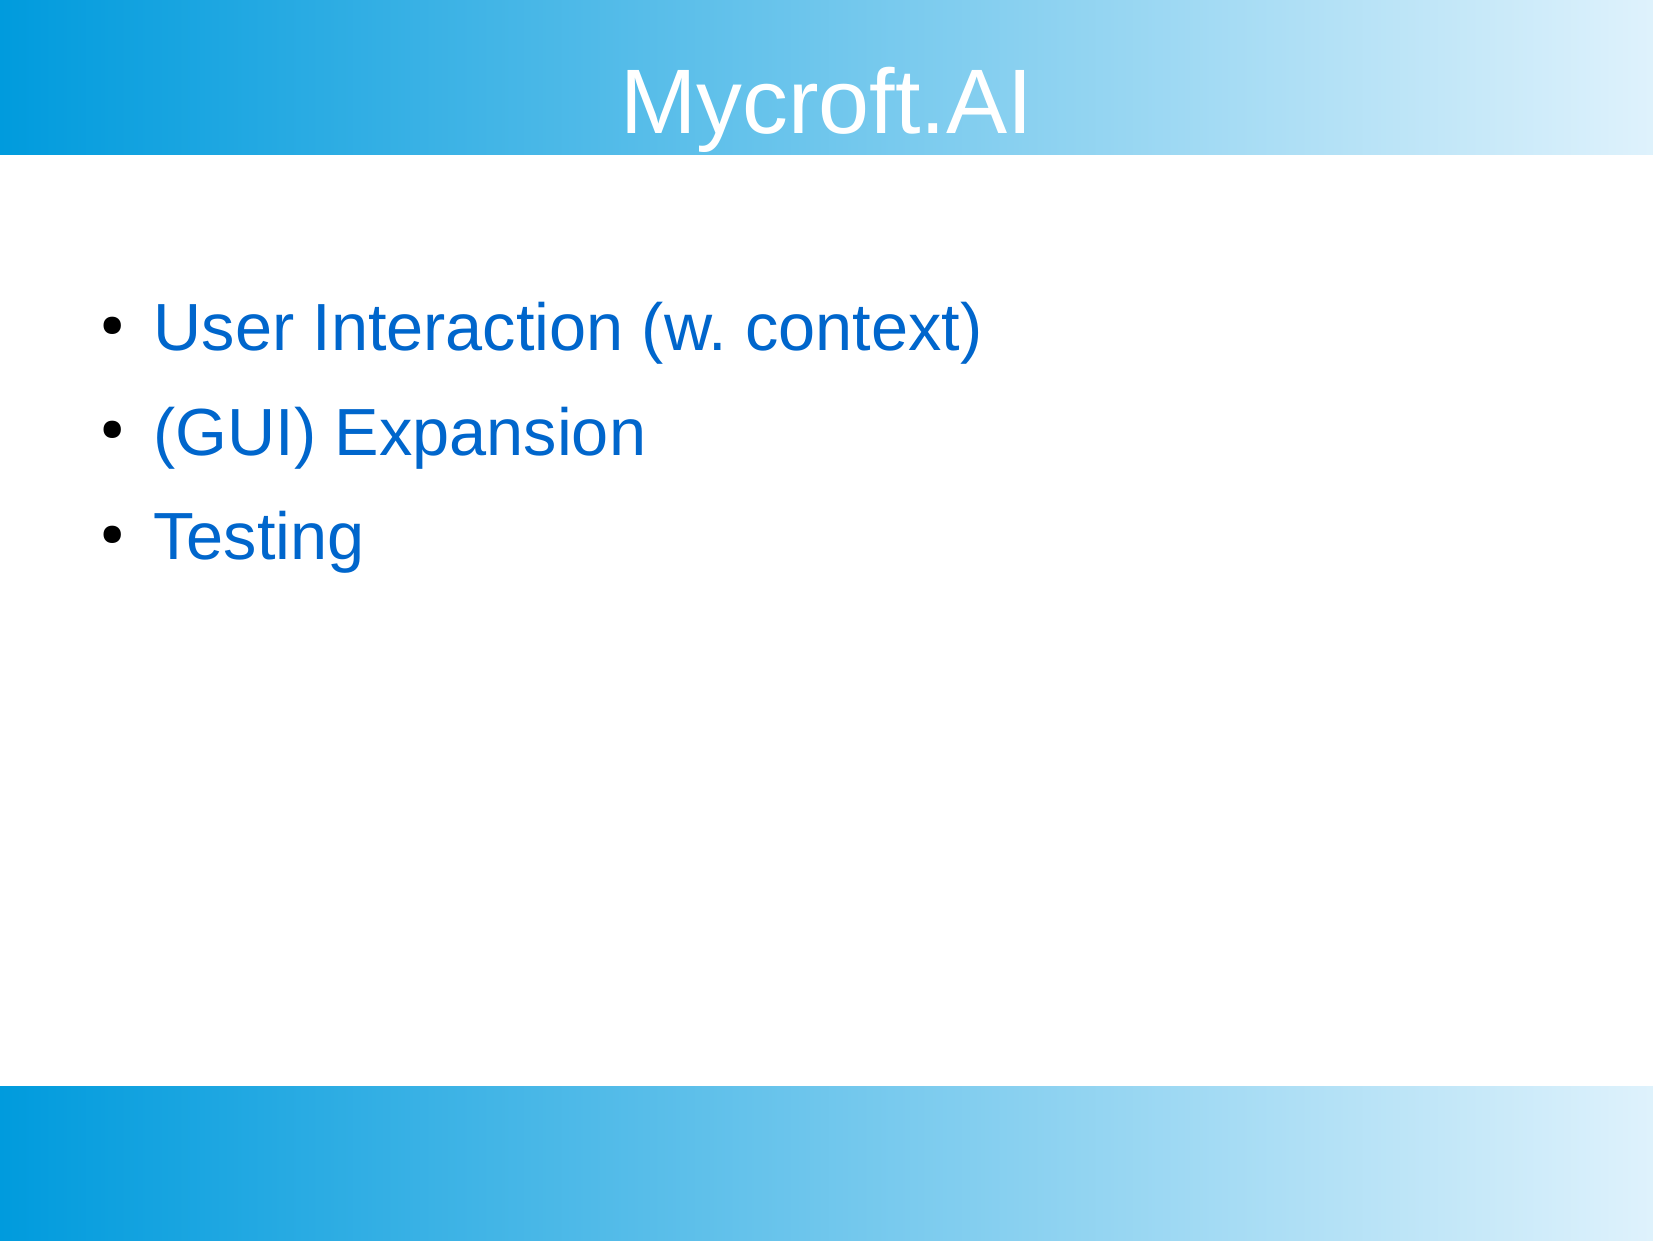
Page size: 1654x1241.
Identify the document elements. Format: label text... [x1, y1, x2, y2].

list User Interaction (w. context) (GUI) Expansion Testing [82, 290, 1571, 1010]
title Mycroft.AI [82, 49, 1571, 155]
